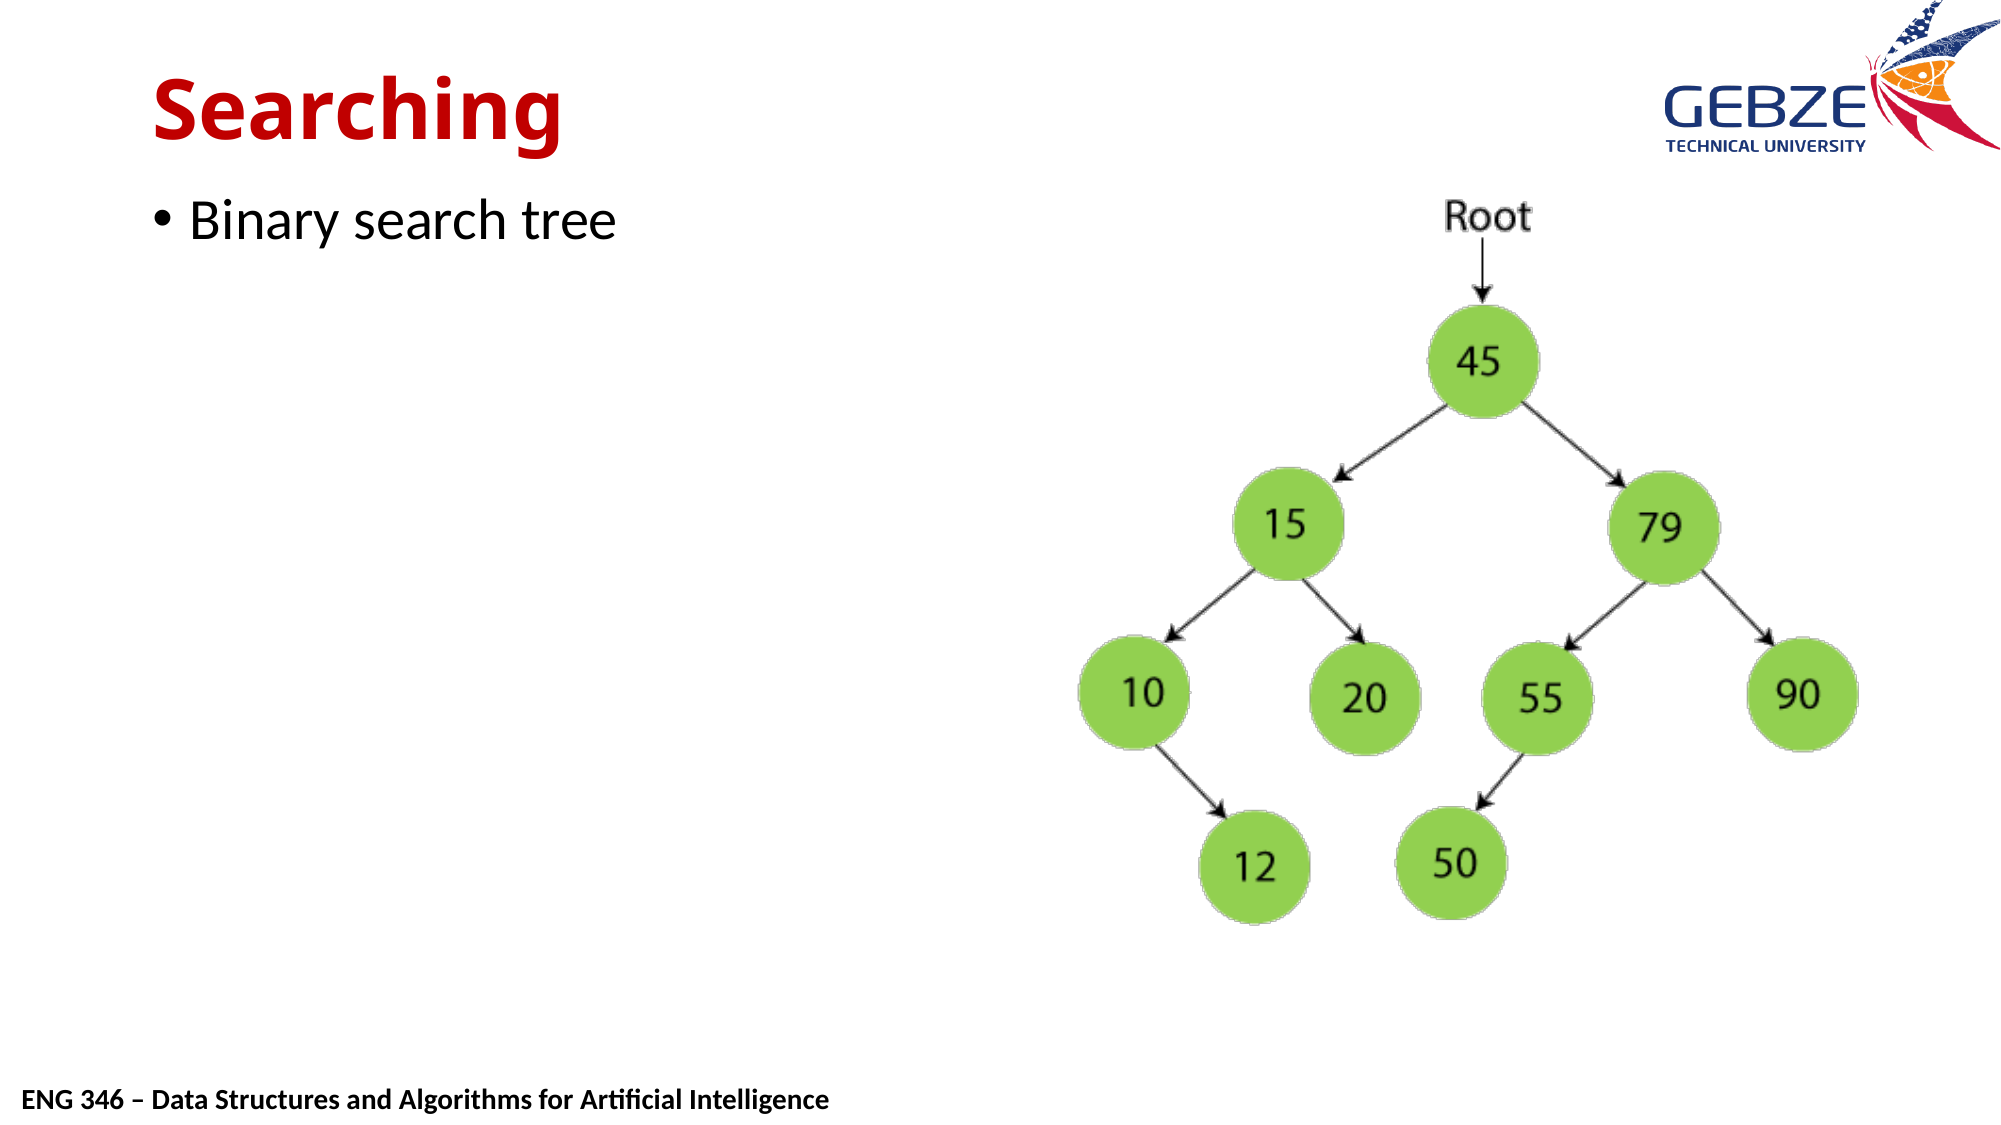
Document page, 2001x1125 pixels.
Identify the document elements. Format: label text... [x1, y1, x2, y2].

list Binary search tree [137, 181, 961, 1014]
picture [1039, 187, 1906, 938]
picture [1665, 0, 2001, 152]
title Searching [137, 59, 1863, 166]
